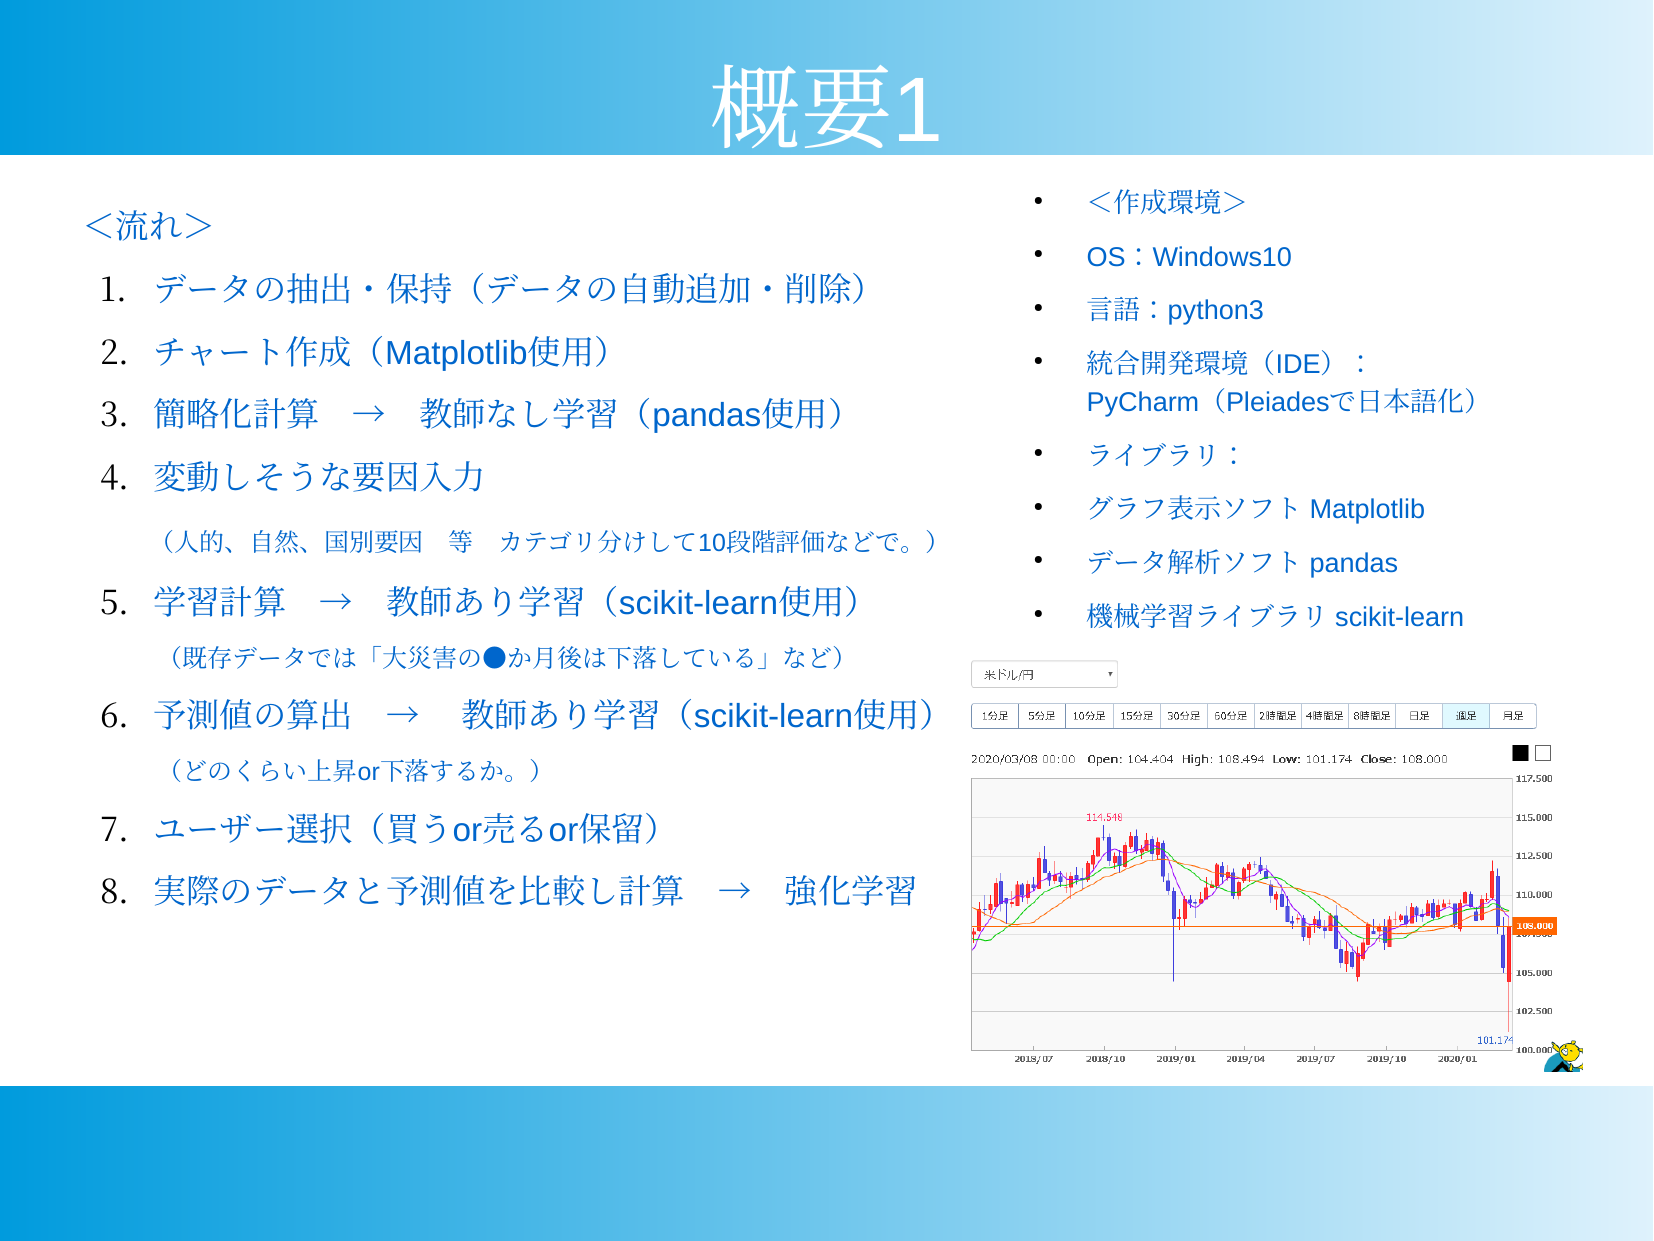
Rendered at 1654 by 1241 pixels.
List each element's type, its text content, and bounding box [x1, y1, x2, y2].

title 概要1 [82, 35, 1571, 168]
picture [961, 653, 1583, 1072]
list ＜作成環境＞ OS：Windows10 言語：python3 統合開発環境（IDE）：PyCharm（Pleiadesで日本語化） ライブラリ： グラフ表示ソフト Matplotlib データ解析ソフト pandas 機械学習ライブラリ scikit-learn [1015, 181, 1596, 579]
list ＜流れ＞ データの抽出・保持（データの自動追加・削除） チャート作成（Matplotlib使用） 簡略化計算 → 教師なし学習（pandas使用） 変動しそうな要因入力 （人的、自然、国別要因 等 カテゴリ分けして10段階評価などで。） 学習計算 → 教師あり学習（scikit-learn使用） （既存データでは「大災害の●か月後は下落している」など） 予測値の算出 → 教師あり学習（scikit-learn使用） （どのくらい上昇or下落するか。） ユーザー選択（買うor売るor保留） 実際のデータと予測値を比較し計算 → 強化学習 [82, 200, 957, 1010]
